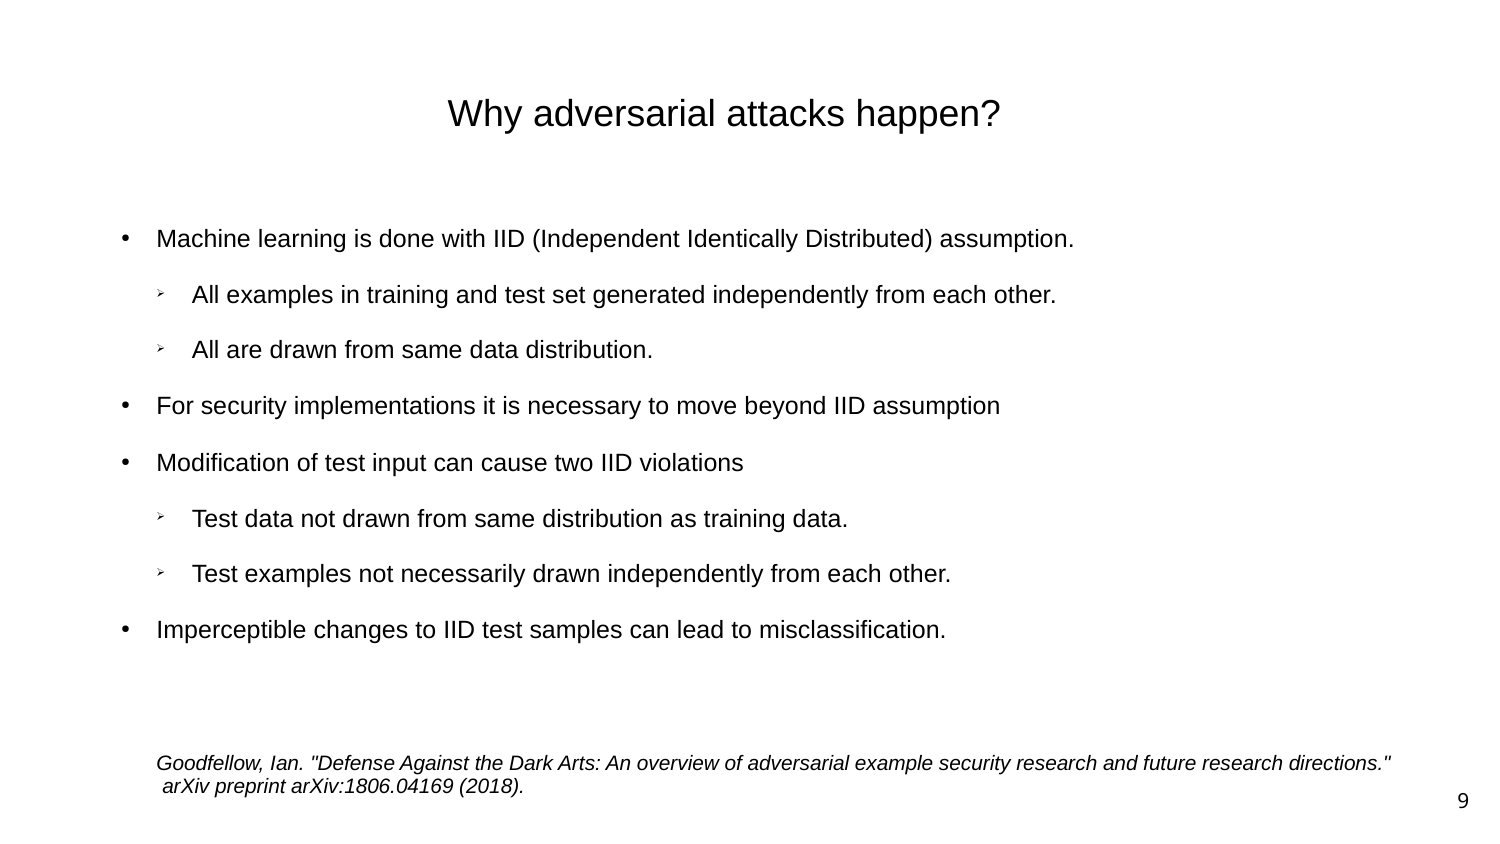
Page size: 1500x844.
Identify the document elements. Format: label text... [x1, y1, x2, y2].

text_box Goodfellow, Ian. "Defense Against the Dark Arts: An overview of adversarial example security research and future research directions." arXiv preprint arXiv:1806.04169 (2018). [141, 744, 1406, 806]
text_box Machine learning is done with IID (Independent Identically Distributed) assumption. All examples in training and test set generated independently from each other. All are drawn from same data distribution. For security implementations it is necessary to move beyond IID assumption Modification of test input can cause two IID violations Test data not drawn from same distribution as training data. Test examples not necessarily drawn independently from each other. Imperceptible changes to IID test samples can lead to misclassification. [106, 188, 1092, 820]
text_box Why adversarial attacks happen? [432, 84, 1016, 142]
